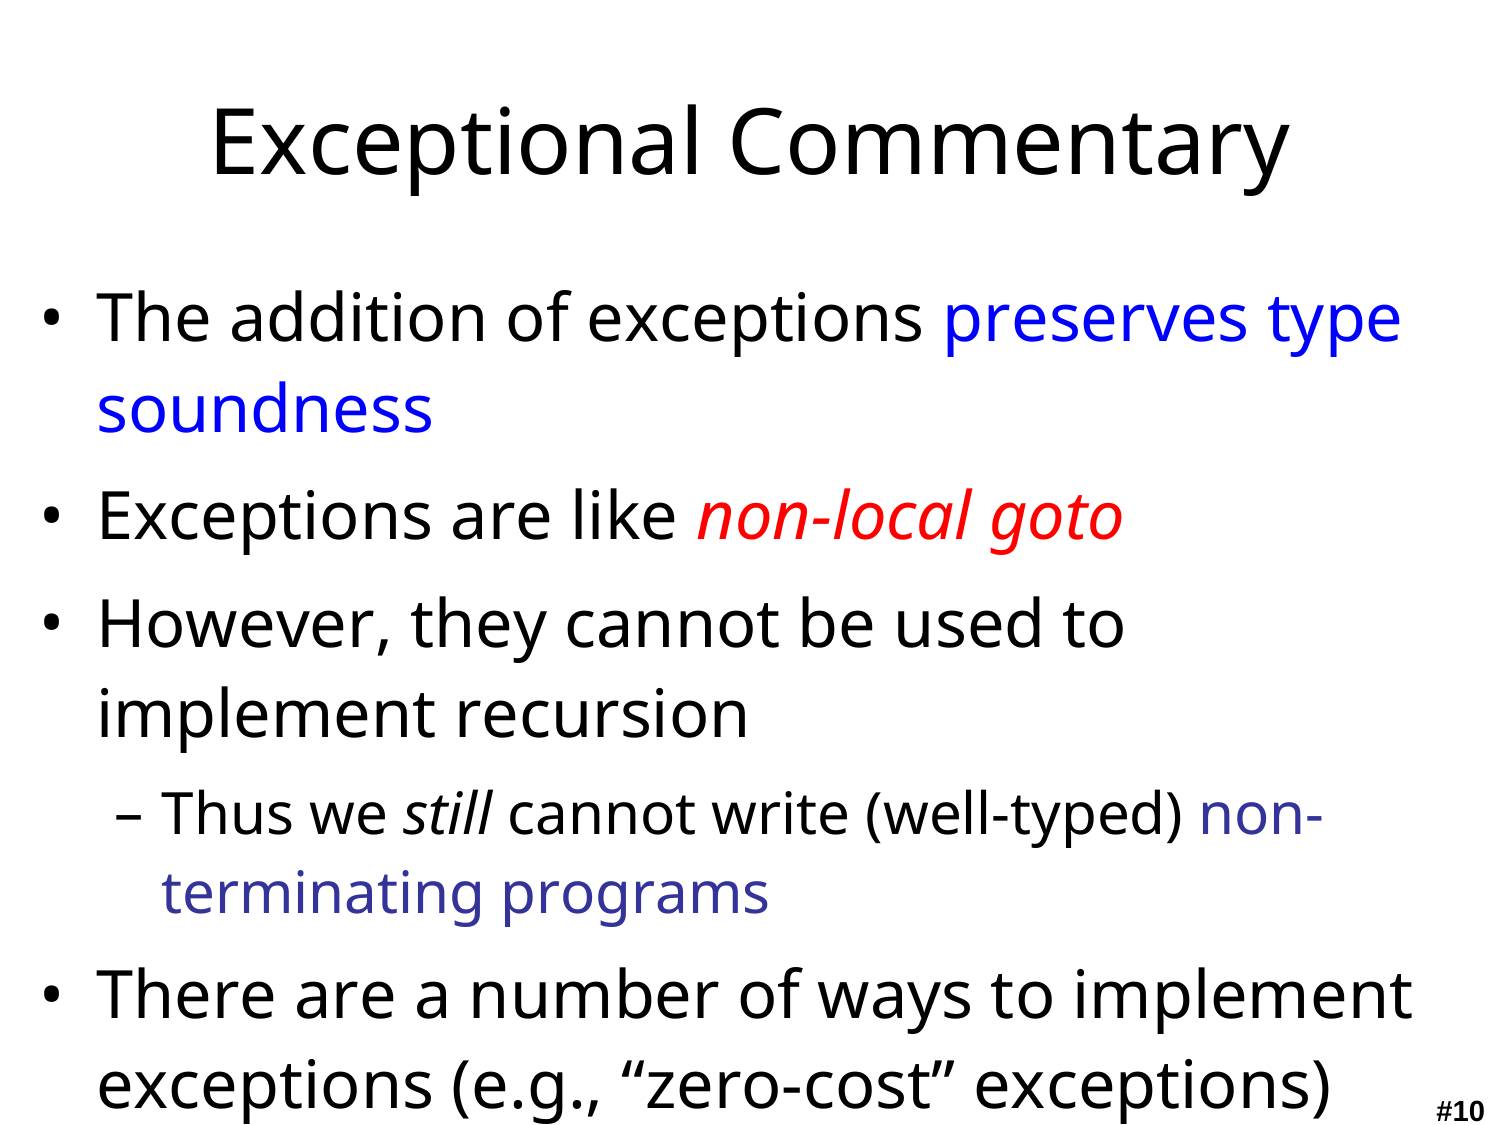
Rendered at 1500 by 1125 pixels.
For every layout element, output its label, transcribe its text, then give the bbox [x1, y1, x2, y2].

list The addition of exceptions preserves type soundness Exceptions are like non-local goto However, they cannot be used to implement recursion Thus we still cannot write (well-typed) non-terminating programs There are a number of ways to implement exceptions (e.g., “zero-cost” exceptions) [24, 262, 1476, 1101]
title Exceptional Commentary [24, 45, 1476, 233]
